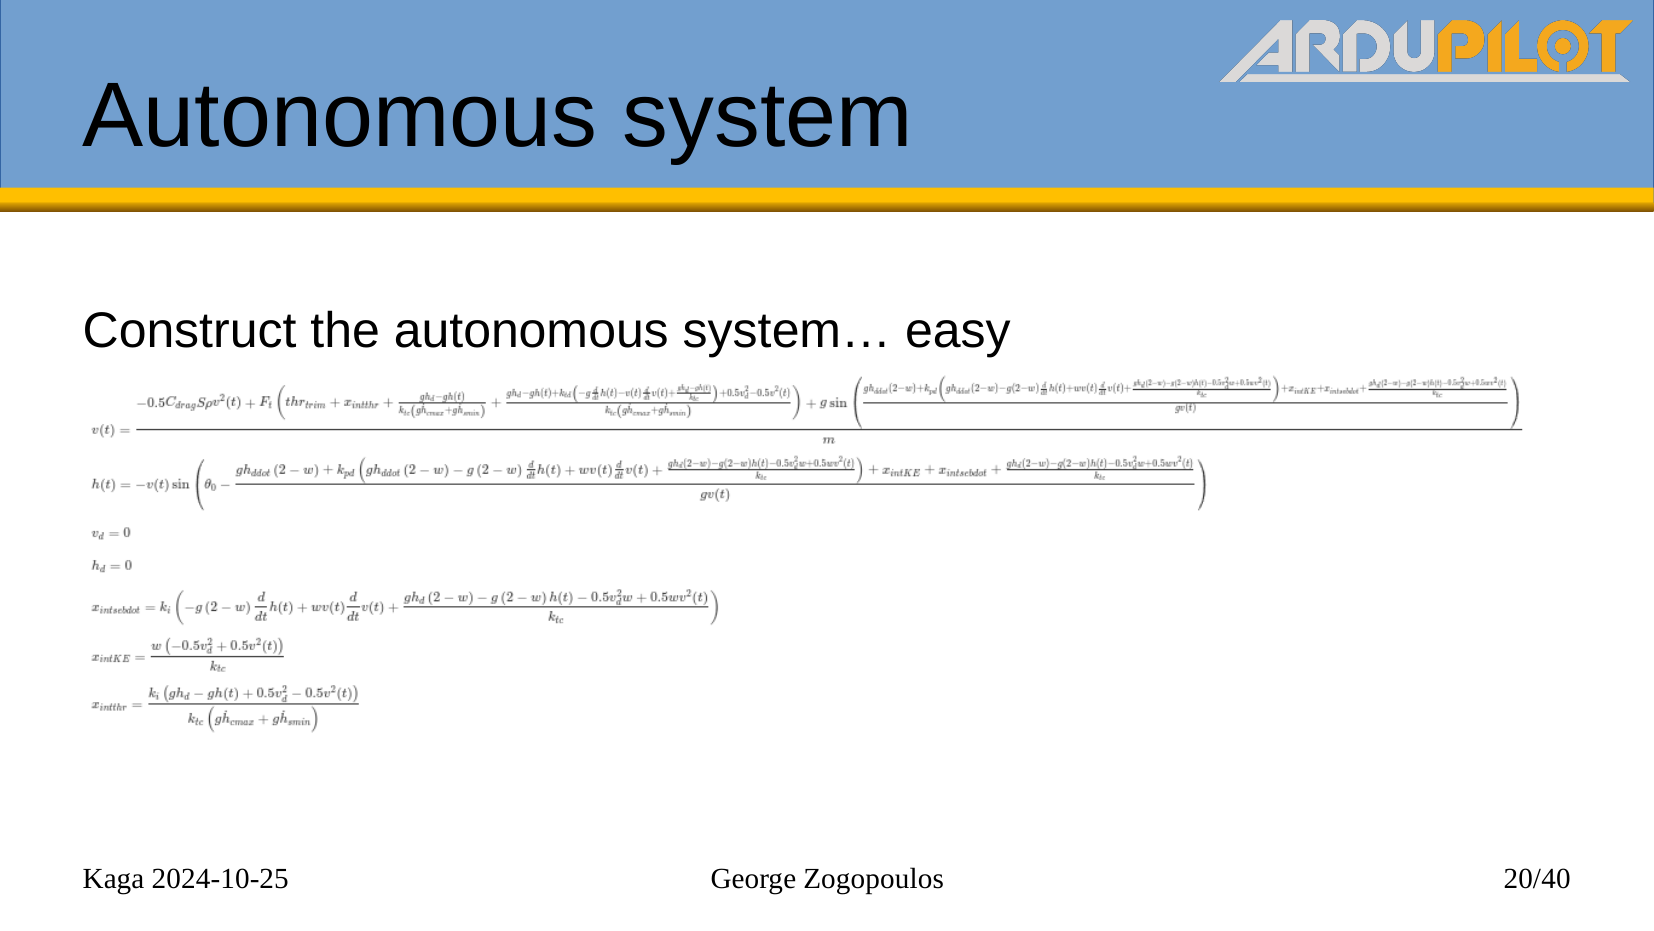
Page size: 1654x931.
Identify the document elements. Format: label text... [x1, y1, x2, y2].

title Autonomous system [82, 37, 1571, 193]
picture [1219, 20, 1633, 82]
list Construct the autonomous system… easy [82, 217, 1571, 757]
picture [82, 372, 1538, 752]
